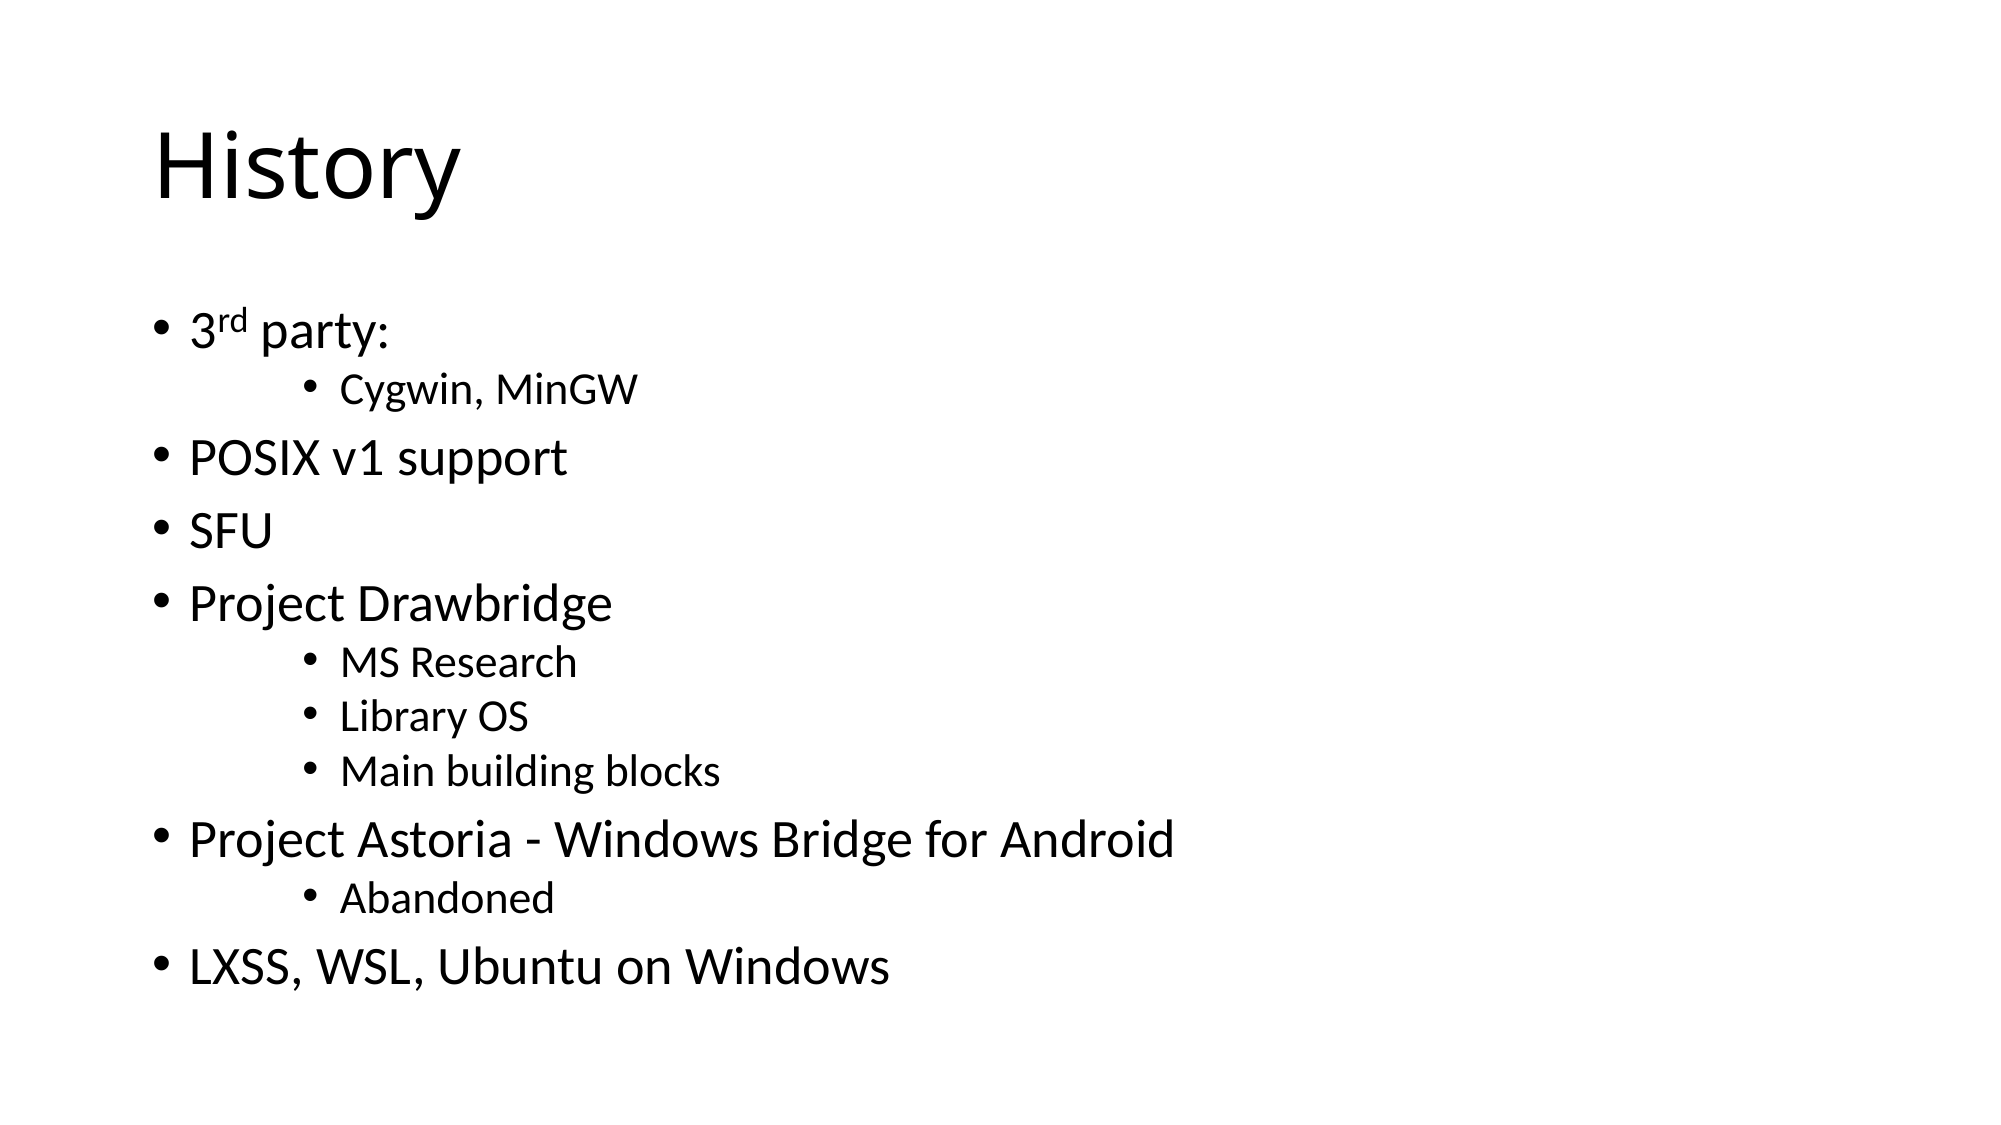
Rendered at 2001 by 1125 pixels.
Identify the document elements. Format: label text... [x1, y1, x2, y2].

title History [137, 59, 1863, 278]
list 3rd party: Cygwin, MinGW POSIX v1 support SFU Project Drawbridge MS Research Library OS Main building blocks Project Astoria - Windows Bridge for Android Abandoned LXSS, WSL, Ubuntu on Windows [137, 299, 1863, 1014]
